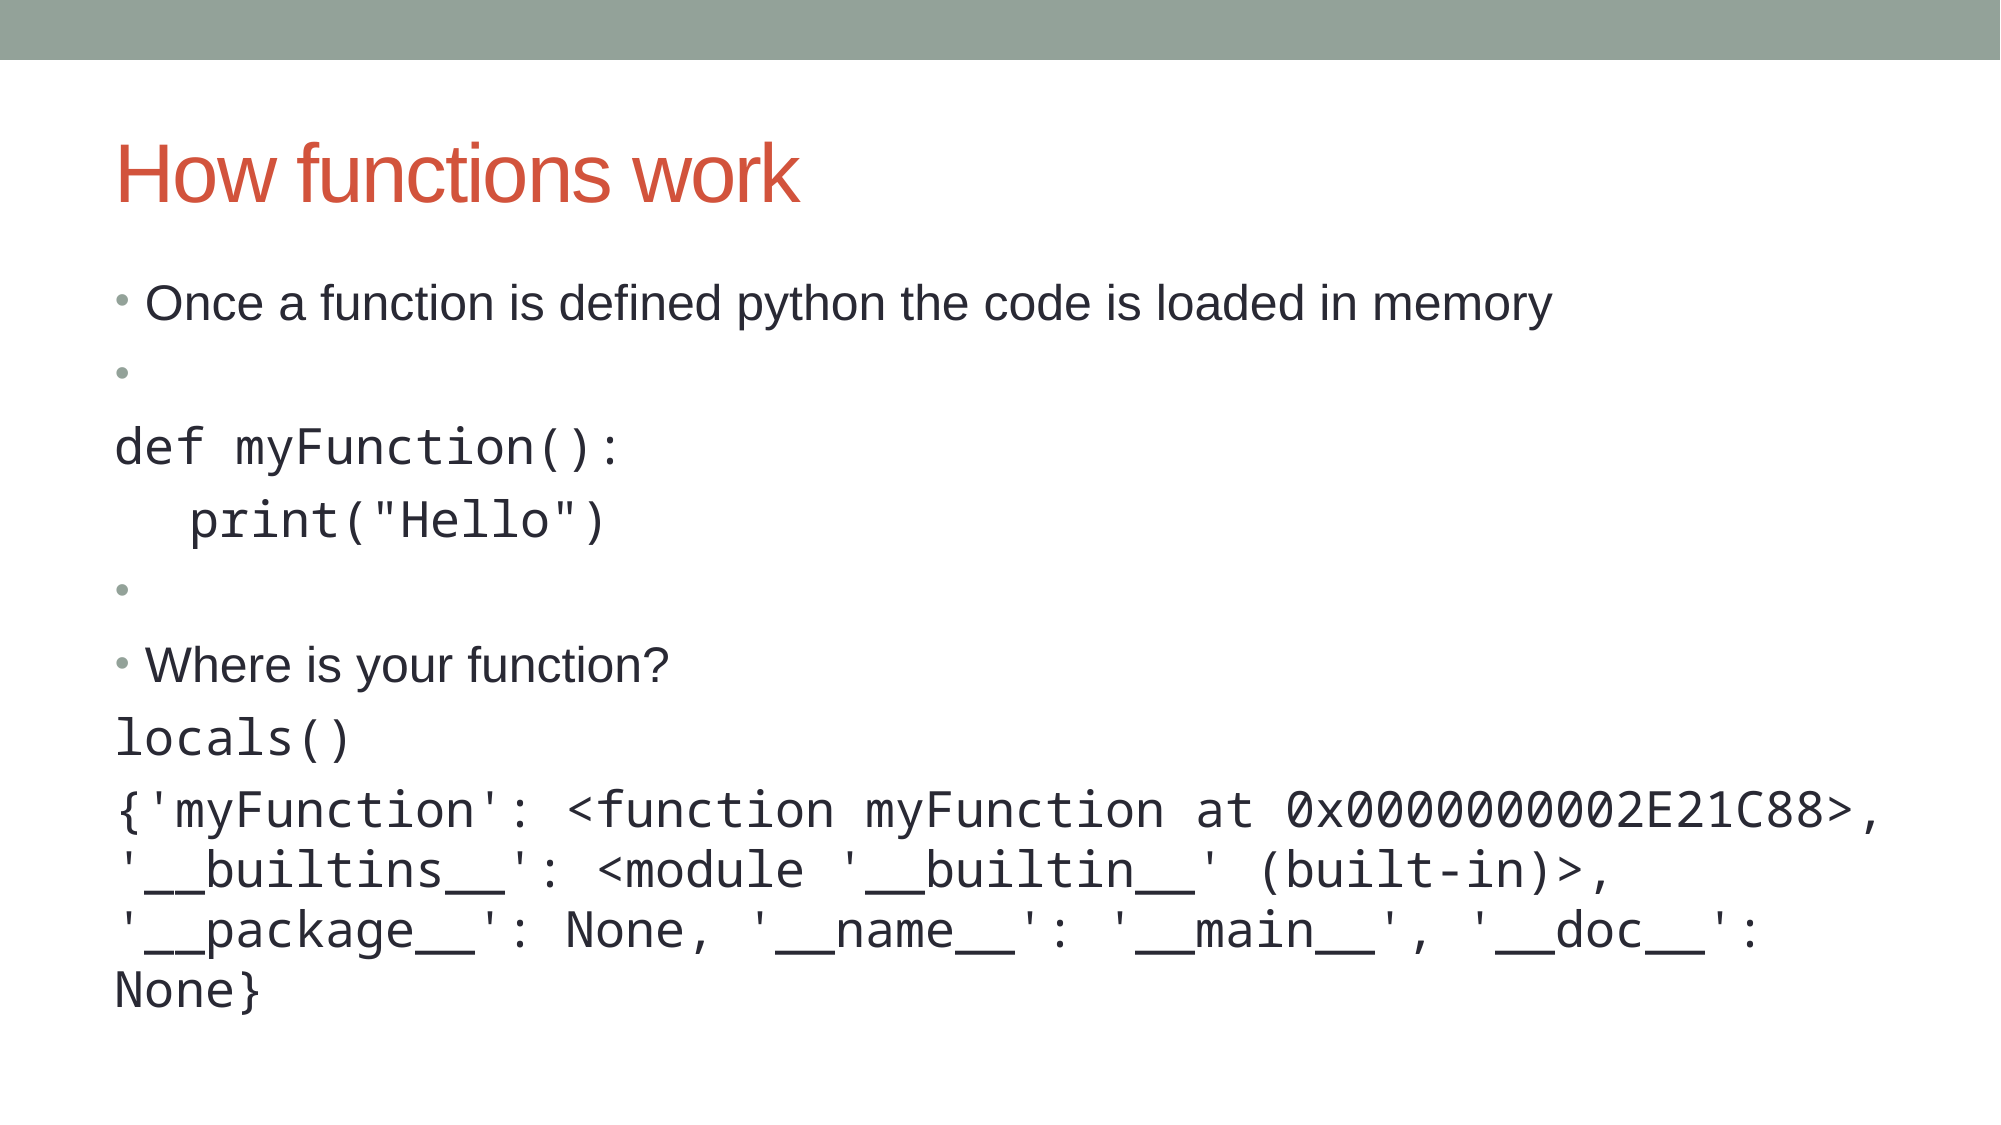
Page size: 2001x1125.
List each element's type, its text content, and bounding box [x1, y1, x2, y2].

list Once a function is defined python the code is loaded in memory def myFunction(): print("Hello") Where is your function? locals() {'myFunction': <function myFunction at 0x0000000002E21C88>, '__builtins__': <module '__builtin__' (built-in)>, '__package__': None, '__name__': '__main__', '__doc__': None} [99, 262, 1900, 1063]
title How functions work [99, 87, 1900, 251]
